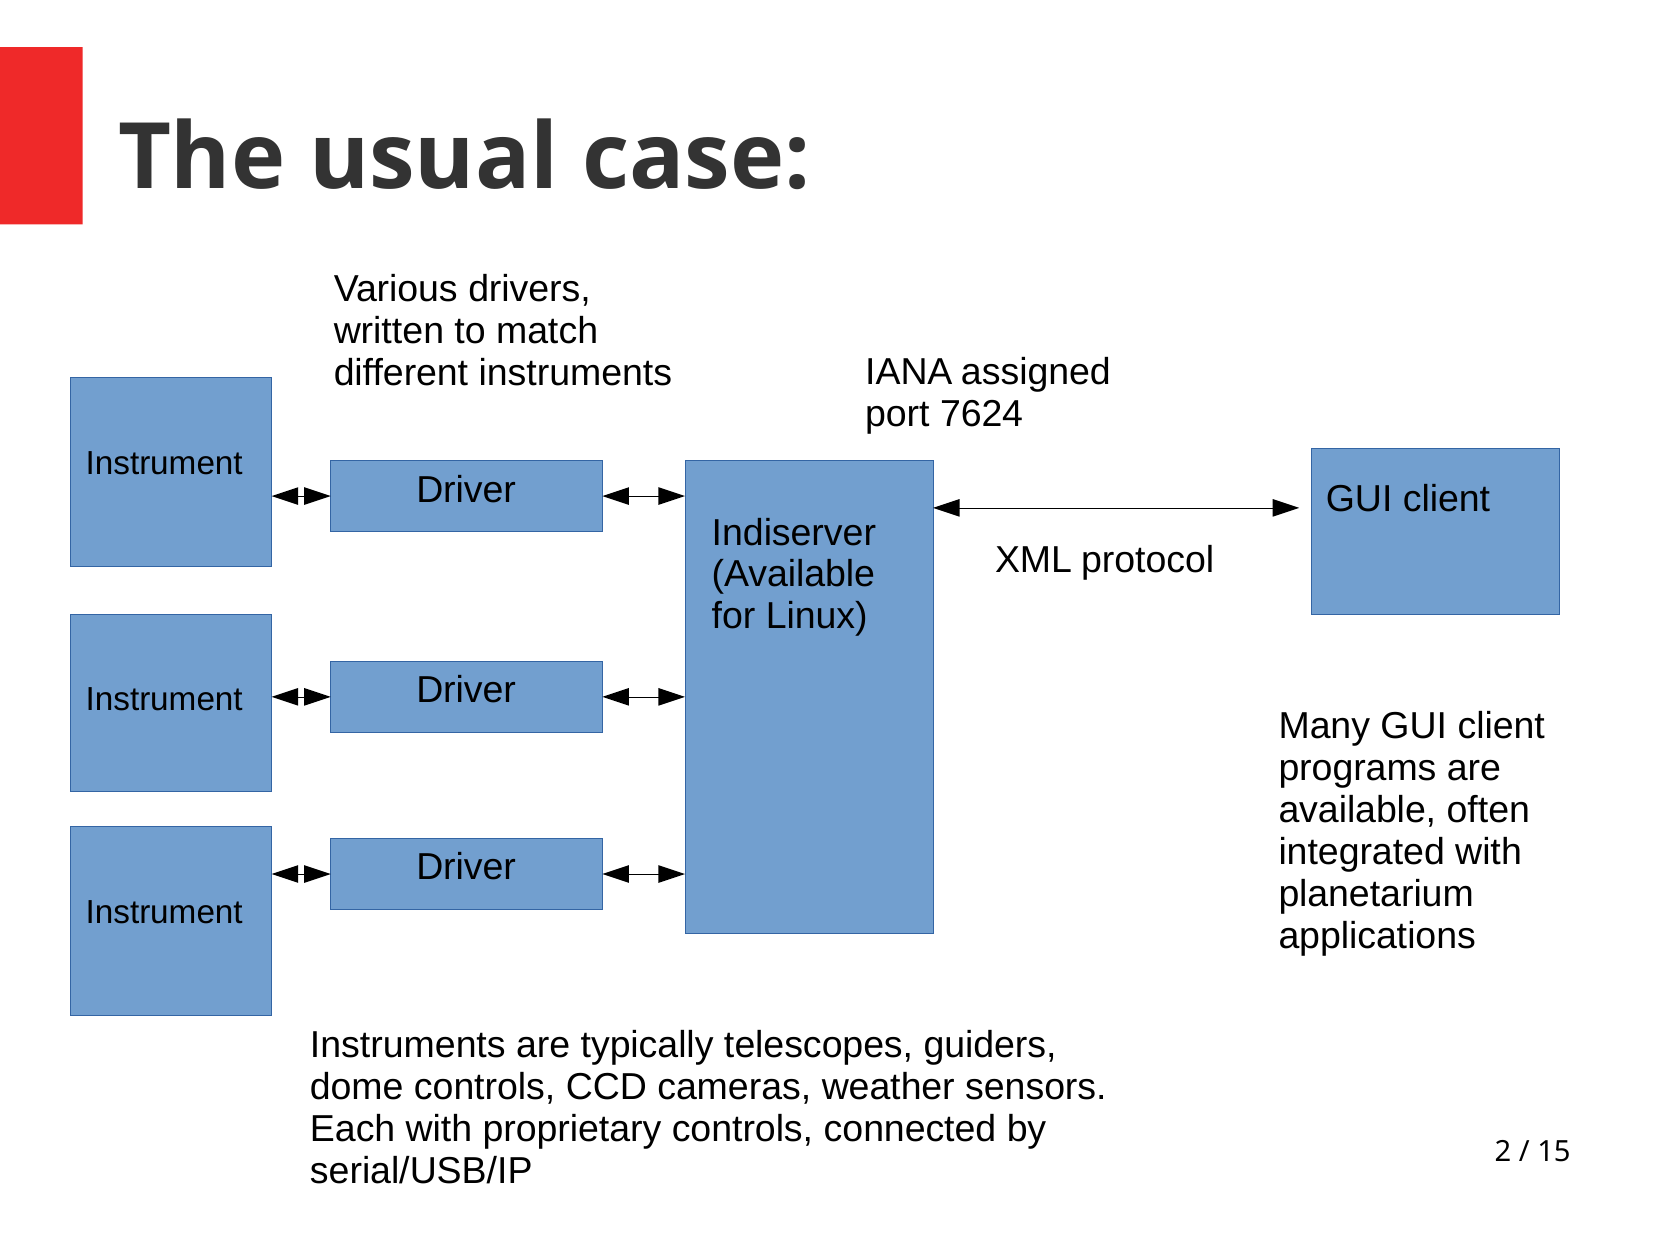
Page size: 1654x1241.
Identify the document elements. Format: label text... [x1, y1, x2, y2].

text_box [330, 460, 603, 532]
text_box [1311, 448, 1560, 615]
title The usual case: [118, 49, 1571, 257]
text_box Many GUI client programs are available, often integrated with planetarium applications [1263, 696, 1607, 964]
text_box [685, 460, 934, 934]
text_box Instruments are typically telescopes, guiders, dome controls, CCD cameras, weather sensors. Each with proprietary controls, connected by serial/USB/IP [295, 1015, 1146, 1199]
text_box IANA assigned port 7624 [850, 343, 1134, 485]
text_box [70, 826, 272, 885]
text_box [70, 938, 272, 1016]
text_box [70, 726, 272, 792]
text_box Driver [401, 838, 556, 896]
text_box Instrument [70, 437, 272, 489]
text_box [70, 489, 272, 567]
text_box Indiserver (Available for Linux) [696, 503, 910, 851]
text_box GUI client [1311, 470, 1536, 544]
text_box Driver [401, 661, 556, 719]
text_box [70, 614, 272, 673]
text_box Various drivers, written to match different instruments [318, 259, 709, 401]
text_box Instrument [70, 885, 272, 938]
text_box [330, 838, 603, 910]
text_box Driver [401, 460, 556, 518]
text_box [330, 661, 603, 733]
text_box [70, 377, 272, 437]
text_box Instrument [70, 673, 272, 726]
text_box XML protocol [980, 531, 1252, 589]
